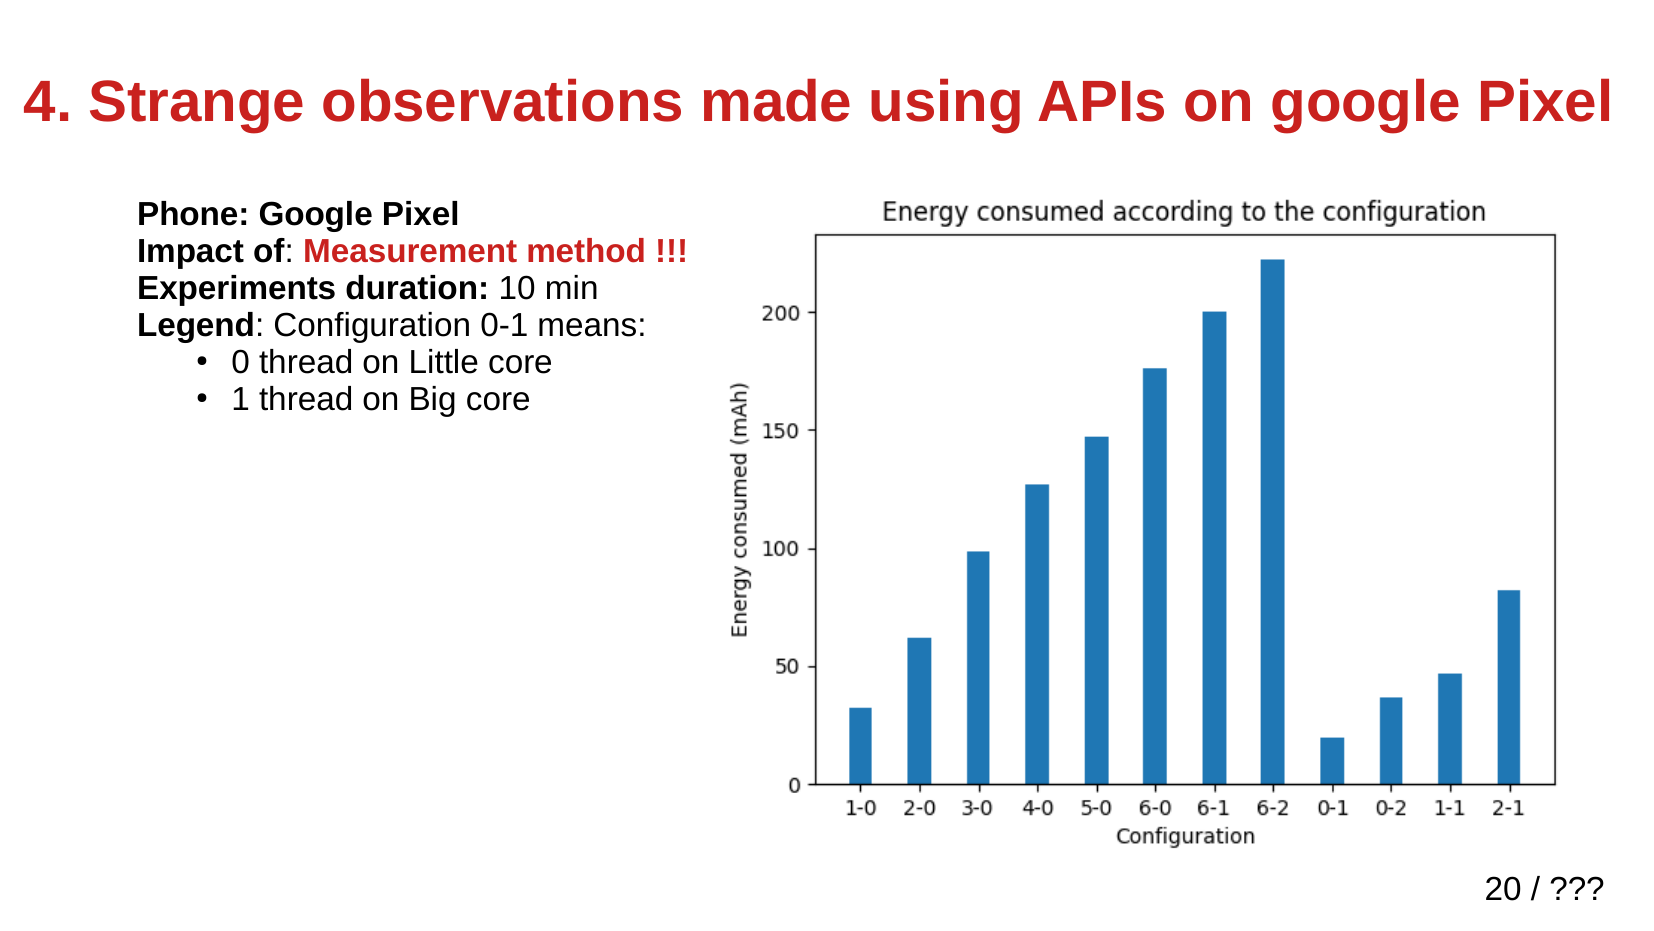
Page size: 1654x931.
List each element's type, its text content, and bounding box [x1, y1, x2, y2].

text_box 20 / ??? [1469, 862, 1654, 931]
text_box Phone: Google Pixel Impact of: Measurement method !!! Experiments duration: 10 min Legend: Configuration 0-1 means: 0 thread on Little core 1 thread on Big core [122, 188, 835, 463]
picture [696, 177, 1650, 863]
title 4. Strange observations made using APIs on google Pixel [23, 26, 1654, 177]
